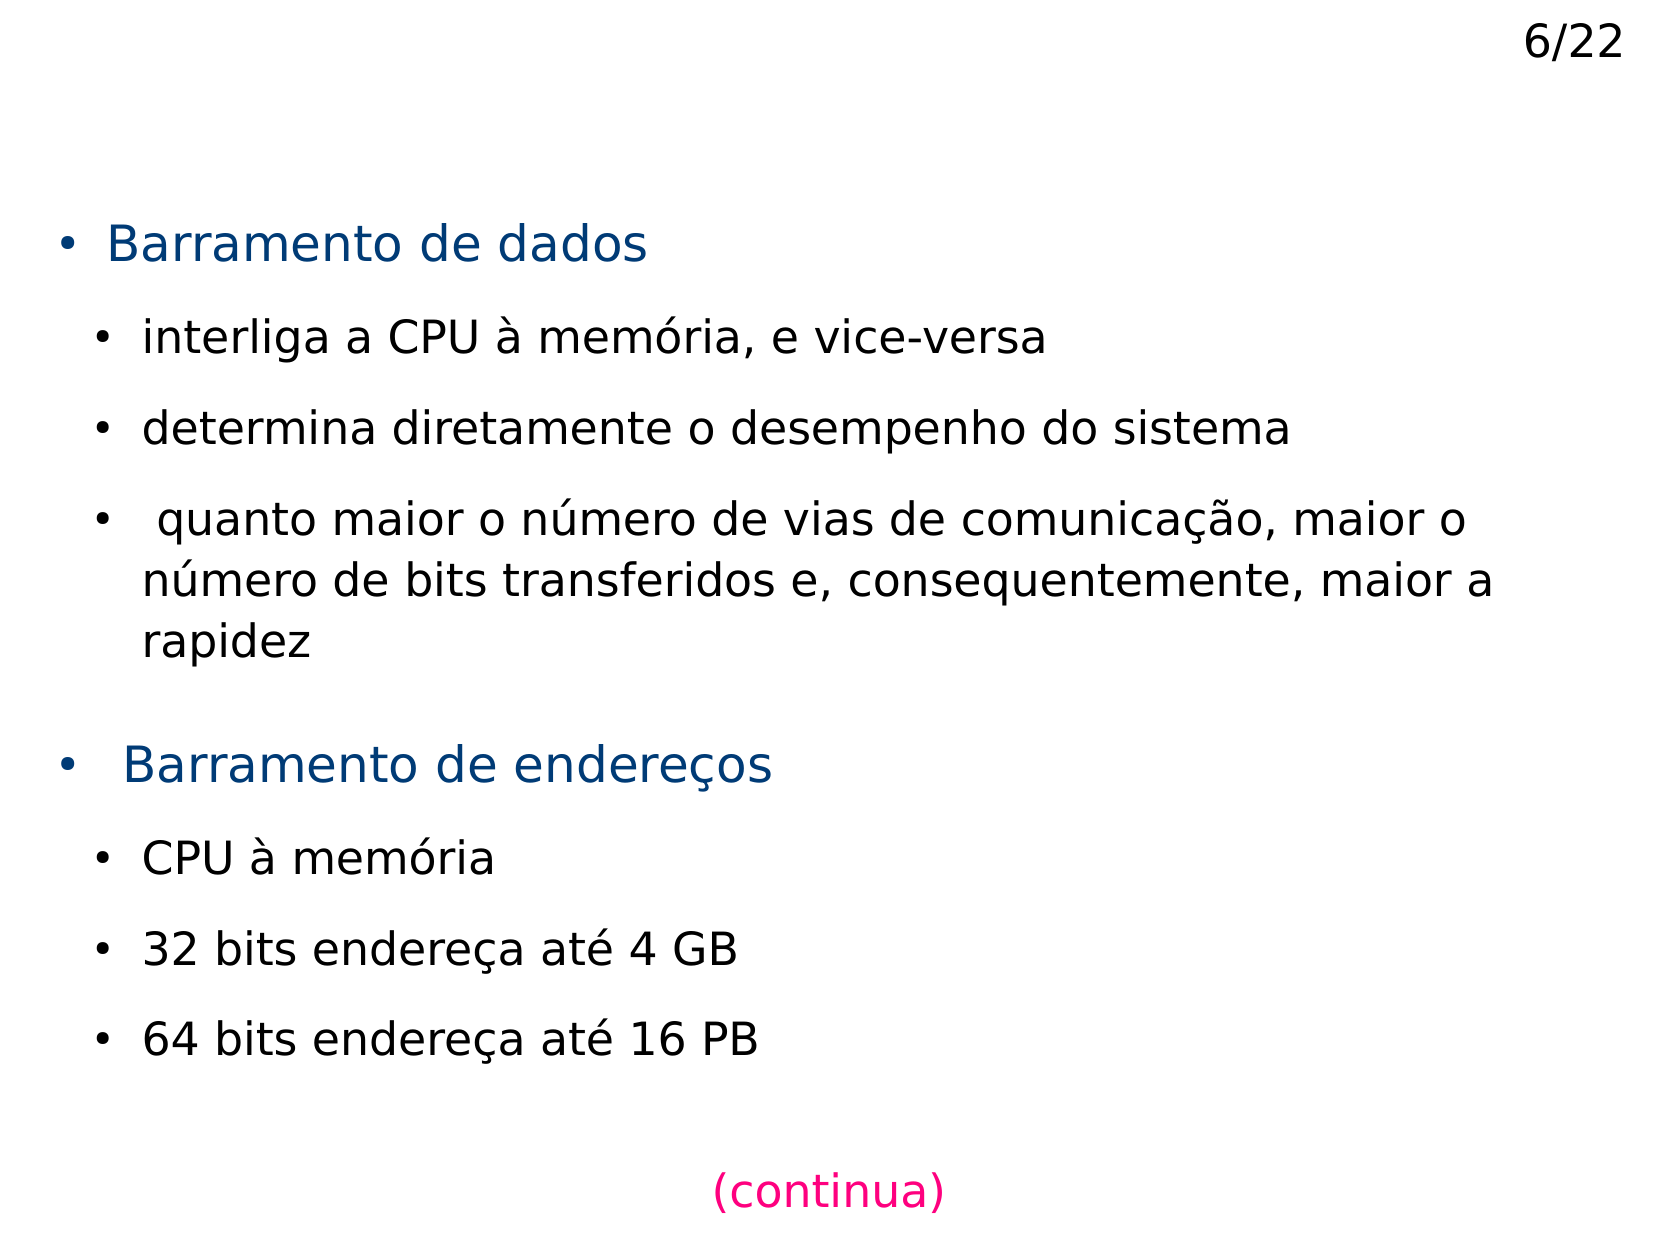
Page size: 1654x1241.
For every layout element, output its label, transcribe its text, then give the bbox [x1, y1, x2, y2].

text_box (continua) [696, 1157, 962, 1226]
list Barramento de dados interliga a CPU à memória, e vice-versa determina diretamente o desempenho do sistema quanto maior o número de vias de comunicação, maior o número de bits transferidos e, consequentemente, maior a rapidez Barramento de endereços CPU à memória 32 bits endereça até 4 GB 64 bits endereça até 16 PB [59, 206, 1625, 1211]
